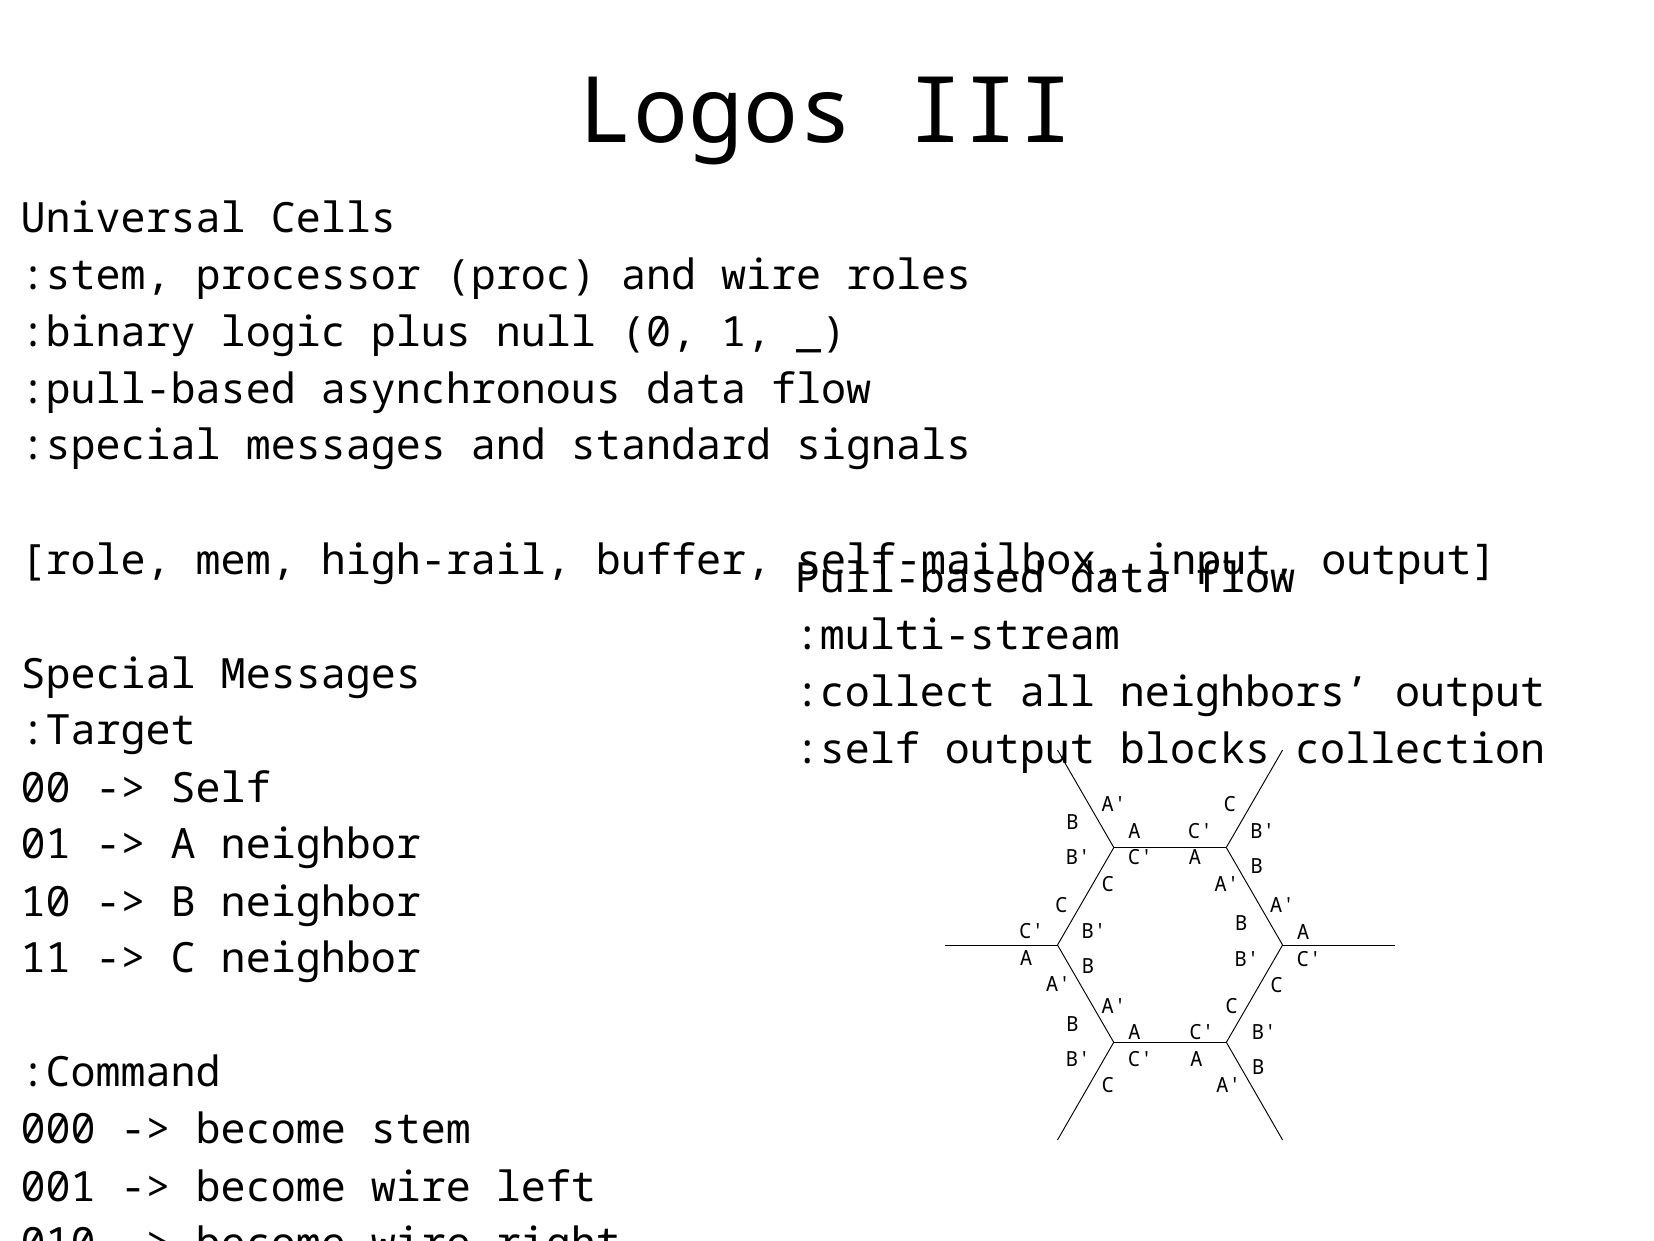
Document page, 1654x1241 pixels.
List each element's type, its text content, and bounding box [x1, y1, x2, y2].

text_box C' [1127, 1044, 1166, 1076]
text_box Universal Cells :stem, processor (proc) and wire roles :binary logic plus null (0, 1, _) :pull-based asynchronous data flow :special messages and standard signals [role, mem, high-rail, buffer, self-mailbox, input, output] Special Messages :Target 00 -> Self 01 -> A neighbor 10 -> B neighbor 11 -> C neighbor :Command 000 -> become stem 001 -> become wire left 010 -> become wire right 011 -> become proc left 100 -> become proc right 101 -> standard signal 1 110 -> standard signal 0 111 -> undefined [5, 180, 1653, 1241]
text_box A' [1045, 969, 1084, 1001]
text_box A [1128, 1017, 1160, 1049]
text_box A' [1270, 890, 1308, 922]
text_box B [1250, 851, 1282, 883]
text_box A [1188, 848, 1220, 874]
text_box C [1225, 990, 1257, 1023]
text_box A [1190, 1049, 1222, 1076]
text_box B [1066, 807, 1098, 839]
text_box B [1251, 1052, 1284, 1084]
text_box B' [1250, 815, 1288, 848]
text_box C [1223, 789, 1255, 821]
text_box B' [1251, 1017, 1290, 1049]
text_box A' [1214, 869, 1253, 901]
text_box B' [1065, 842, 1104, 874]
text_box A [1019, 948, 1051, 975]
text_box A [1296, 917, 1329, 949]
text_box B' [1234, 943, 1273, 975]
text_box C [1101, 869, 1133, 901]
text_box A [1128, 815, 1160, 848]
text_box C [1101, 1070, 1133, 1102]
text_box B [1081, 951, 1113, 983]
text_box C [1270, 970, 1302, 1002]
text_box C [1055, 889, 1087, 921]
text_box C' [1019, 916, 1057, 948]
title Logos III [82, 9, 1571, 180]
text_box B [1234, 908, 1266, 940]
text_box A' [1216, 1070, 1254, 1102]
text_box A' [1101, 789, 1139, 821]
text_box B' [1065, 1044, 1104, 1076]
text_box C' [1187, 815, 1226, 848]
text_box Pull-based data flow :multi-stream :collect all neighbors’ output :self output blocks collection [780, 540, 1591, 764]
text_box C' [1127, 842, 1166, 874]
text_box C' [1189, 1017, 1228, 1049]
text_box B' [1081, 916, 1119, 948]
text_box A' [1101, 990, 1139, 1023]
text_box C' [1296, 943, 1335, 975]
text_box B [1066, 1008, 1098, 1040]
